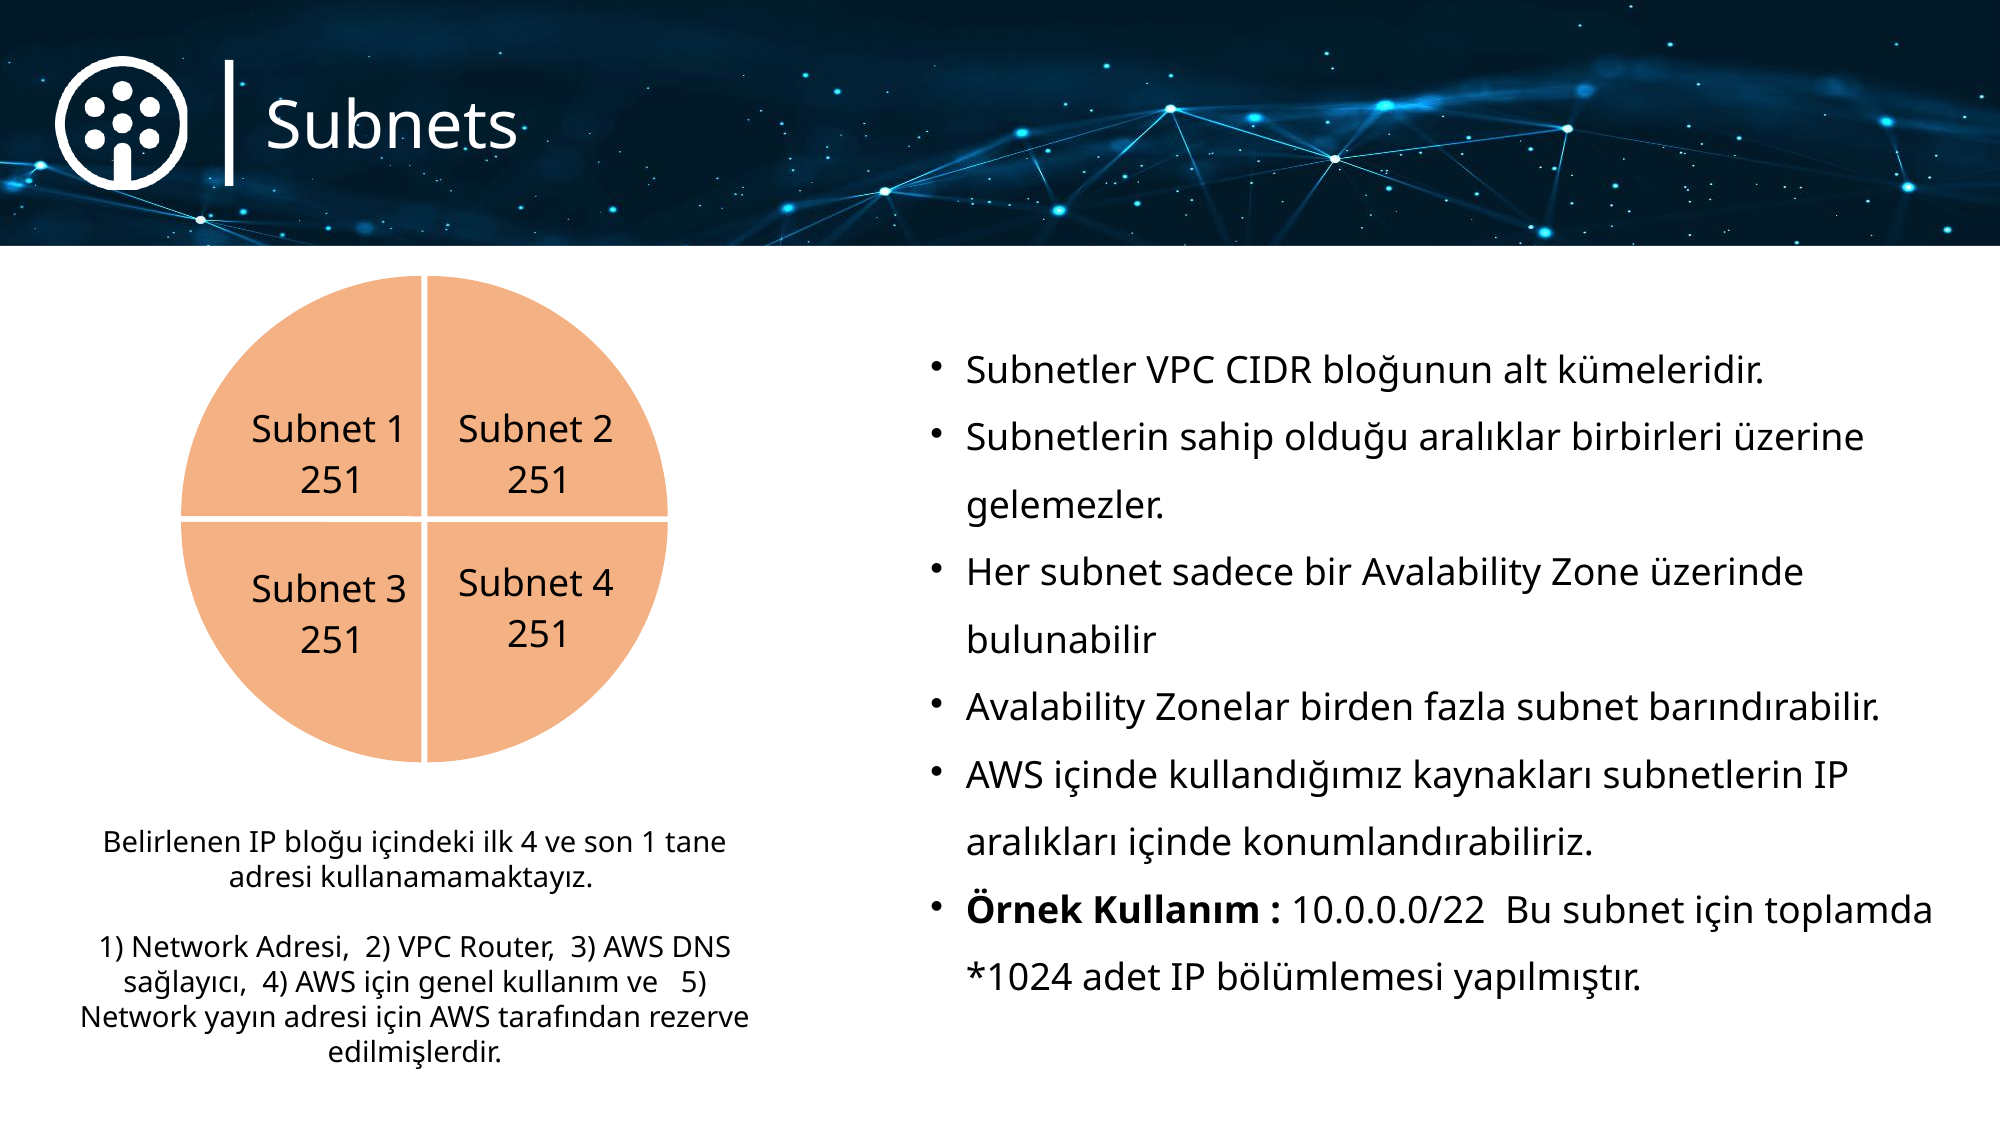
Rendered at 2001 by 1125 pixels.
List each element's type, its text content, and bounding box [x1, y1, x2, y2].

text_box [0, 245, 2000, 1125]
text_box Subnet 4 251 [428, 556, 626, 646]
text_box Belirlenen IP bloğu içindeki ilk 4 ve son 1 tane adresi kullanamamaktayız. 1) Network Adresi, 2) VPC Router, 3) AWS DNS sağlayıcı, 4) AWS için genel kullanım ve 5) Network yayın adresi için AWS tarafından rezerve edilmişlerdir. [55, 816, 775, 1111]
text_box [224, 59, 234, 186]
picture [0, 0, 2000, 245]
text_box Subnetler VPC CIDR bloğunun alt kümeleridir. Subnetlerin sahip olduğu aralıklar birbirleri üzerine gelemezler. Her subnet sadece bir Avalability Zone üzerinde bulunabilir Avalability Zonelar birden fazla subnet barındırabilir. AWS içinde kullandığımız kaynakları subnetlerin IP aralıkları içinde konumlandırabiliriz. Örnek Kullanım : 10.0.0.0/22 Bu subnet için toplamda *1024 adet IP bölümlemesi yapılmıştır. [915, 316, 1986, 1074]
text_box Subnet 1 251 [222, 402, 419, 492]
text_box Subnets [250, 74, 1375, 170]
text_box Subnet 2 251 [428, 402, 626, 492]
text_box Subnet 3 251 [222, 562, 419, 652]
